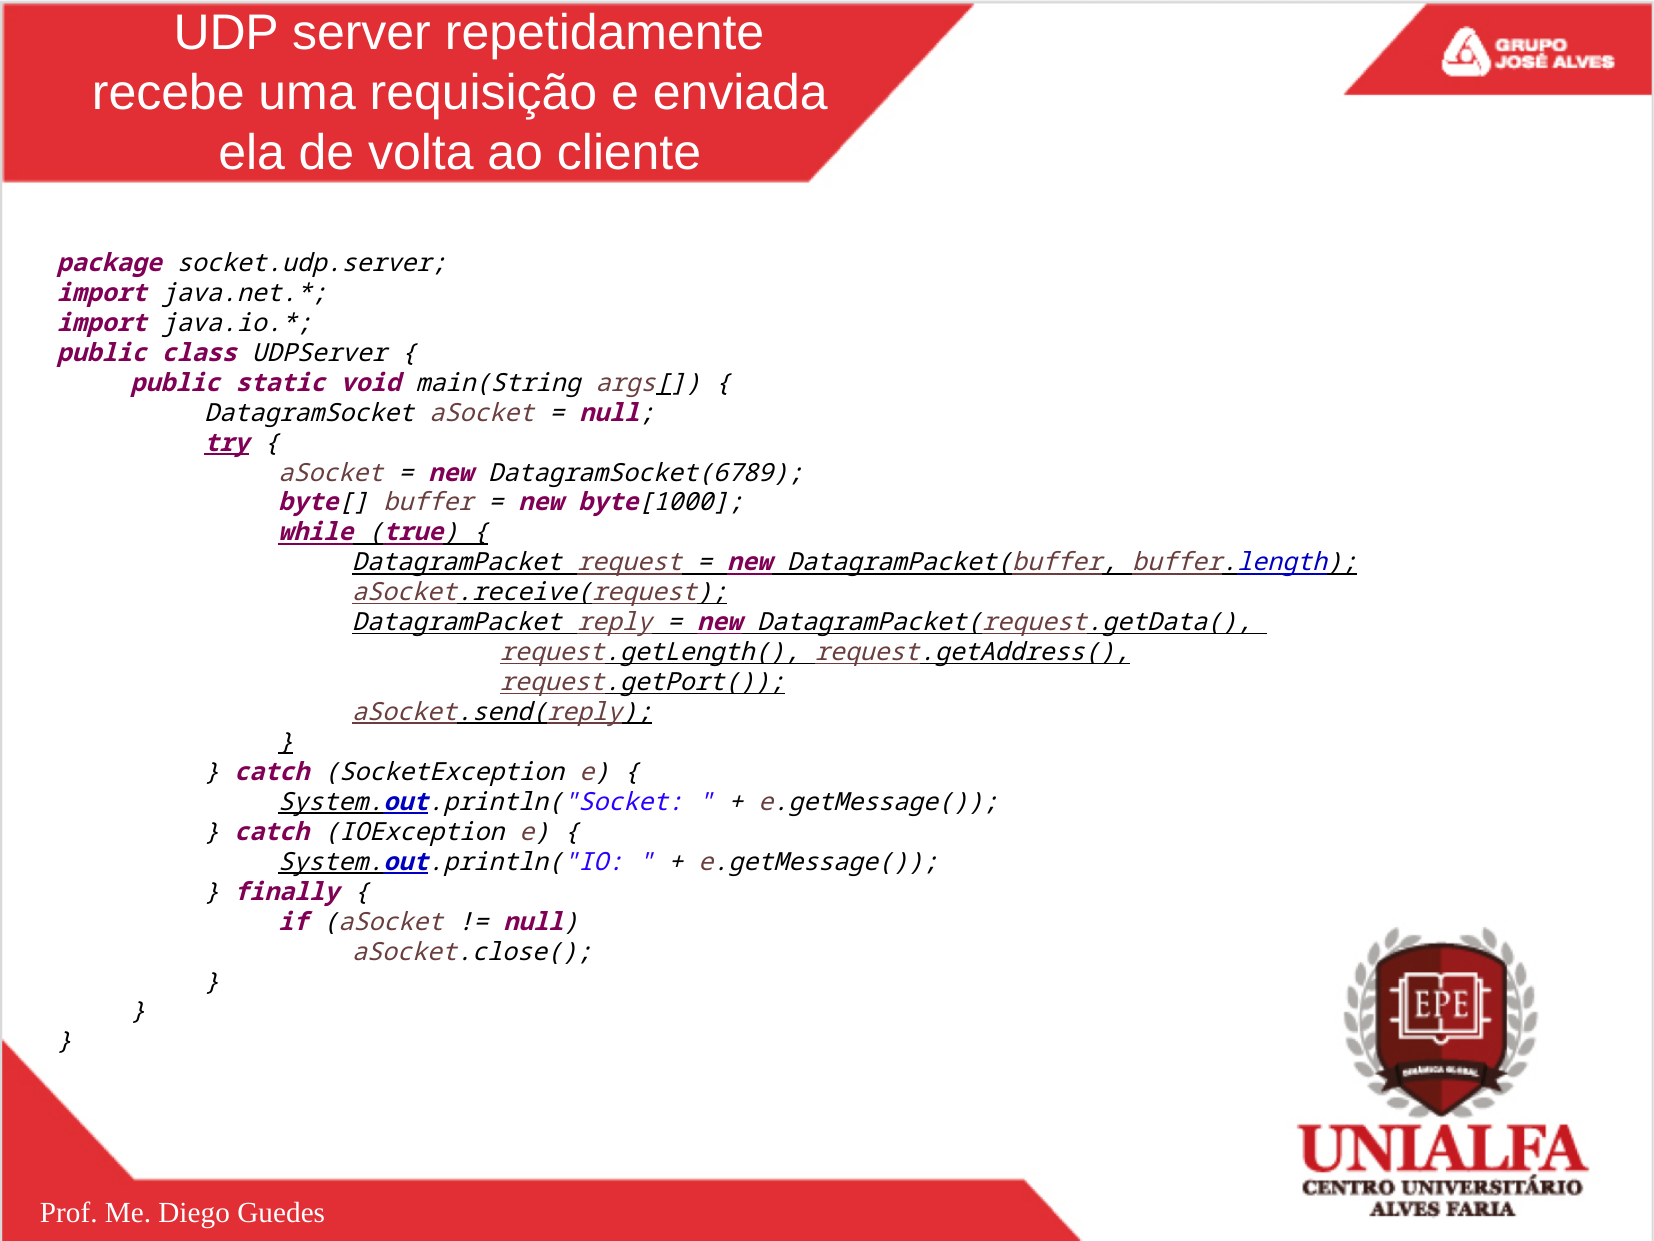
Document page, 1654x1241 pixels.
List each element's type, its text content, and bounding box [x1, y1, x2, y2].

picture [0, 0, 1654, 1241]
title UDP server repetidamente recebe uma requisição e enviada ela de volta ao cliente [73, 0, 854, 188]
text_box package socket.udp.server; import java.net.*; import java.io.*; public class UDPServer { public static void main(String args[]) { DatagramSocket aSocket = null; try { aSocket = new DatagramSocket(6789); byte[] buffer = new byte[1000]; while (true) { DatagramPacket request = new DatagramPacket(buffer, buffer.length); aSocket.receive(request); DatagramPacket reply = new DatagramPacket(request.getData(), request.getLength(), request.getAddress(), request.getPort()); aSocket.send(reply); } } catch (SocketException e) { System.out.println("Socket: " + e.getMessage()); } catch (IOException e) { System.out.println("IO: " + e.getMessage()); } finally { if (aSocket != null) aSocket.close(); } } } [56, 246, 1364, 1055]
